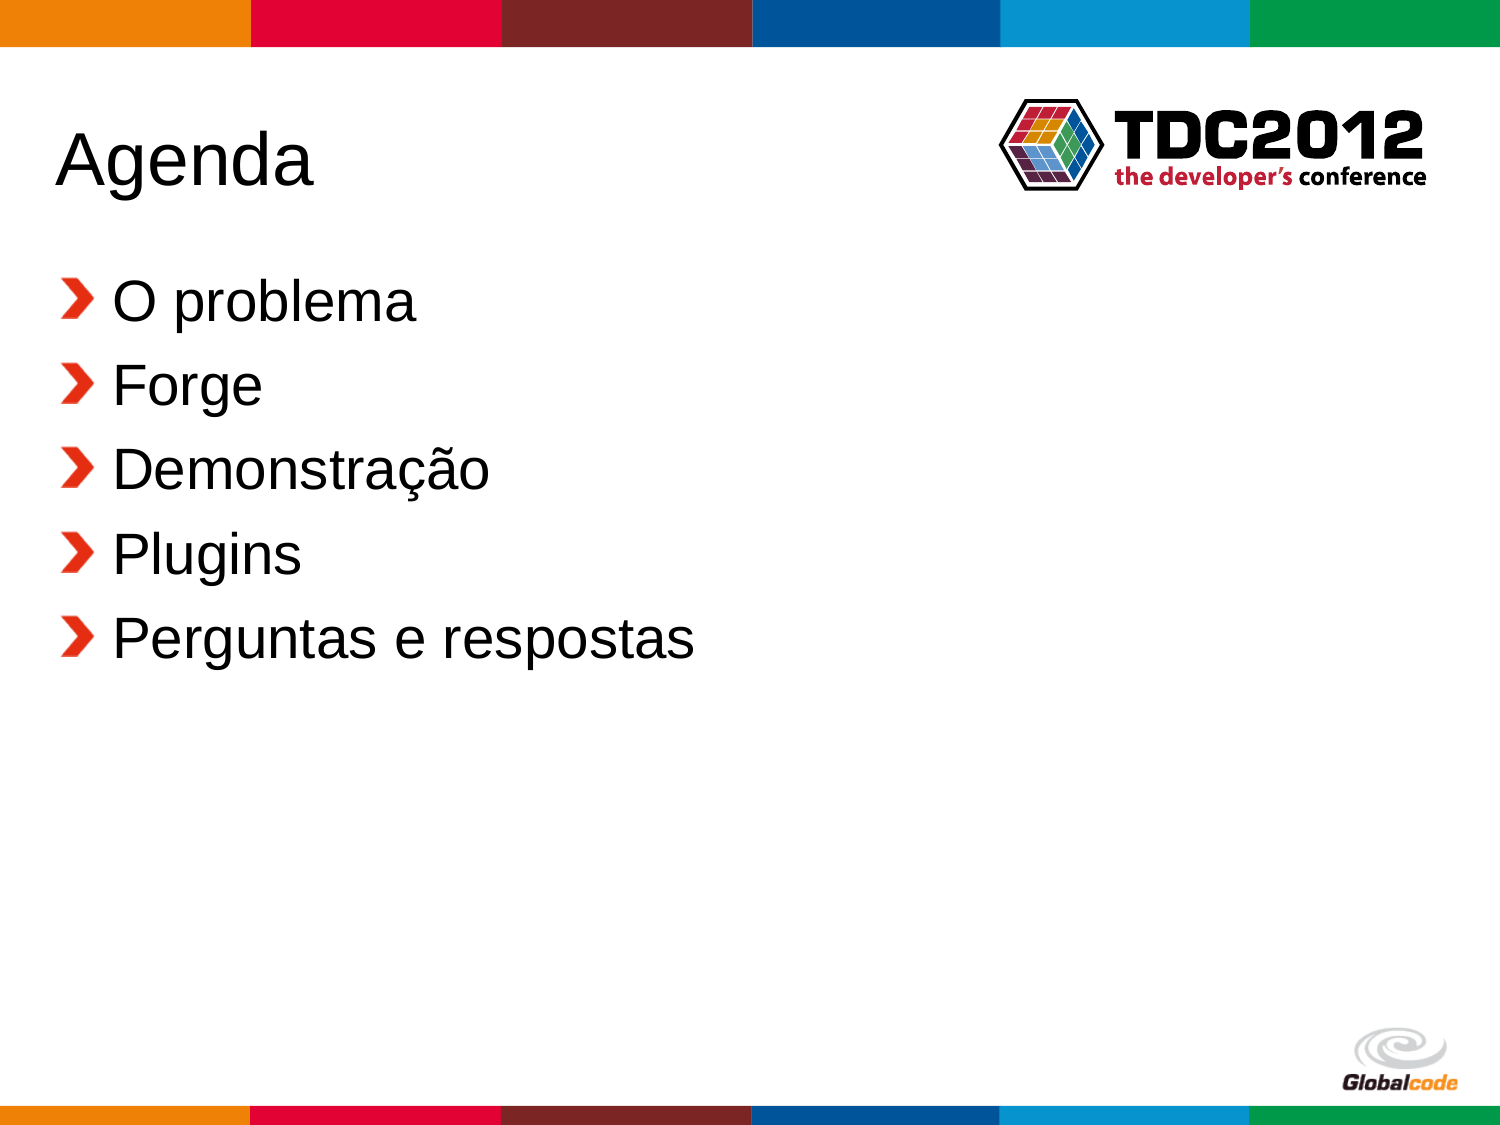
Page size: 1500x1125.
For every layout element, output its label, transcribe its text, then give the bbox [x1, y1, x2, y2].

title Agenda [41, 57, 975, 254]
list O problema Forge Demonstração Plugins Perguntas e respostas [41, 255, 1459, 764]
picture [1340, 999, 1459, 1105]
